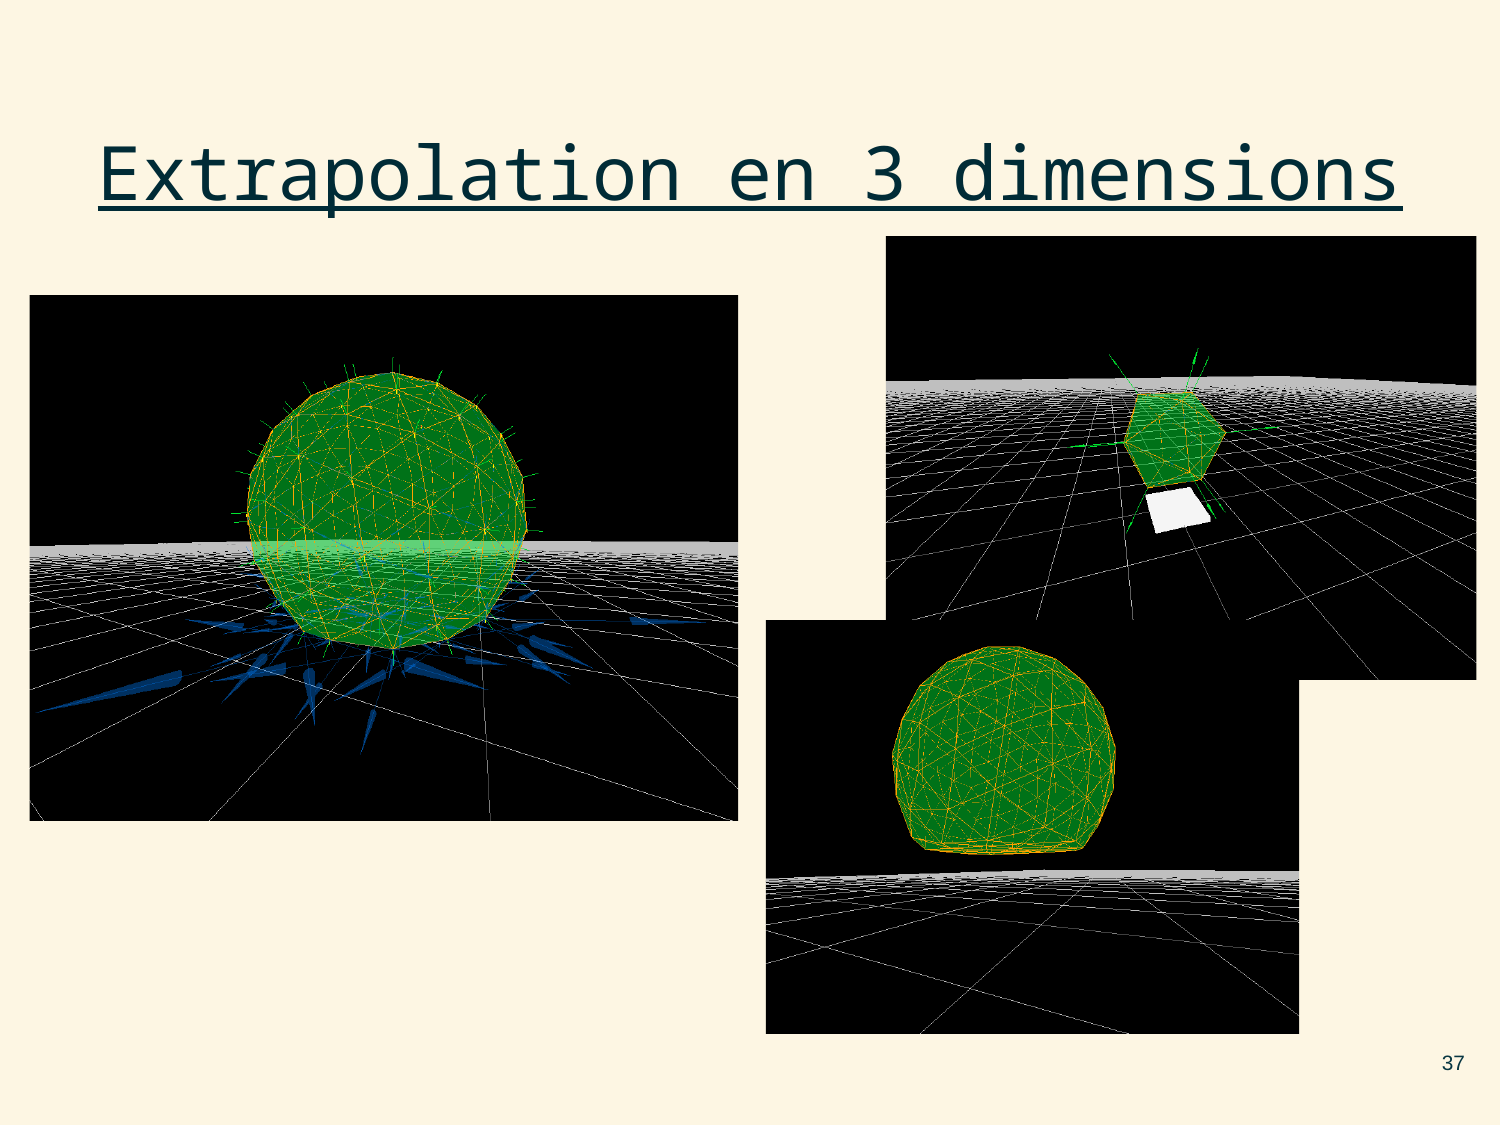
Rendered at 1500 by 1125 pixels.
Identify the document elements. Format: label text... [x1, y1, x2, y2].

slide_number <numéro> [1389, 1019, 1480, 1106]
title Extrapolation en 3 dimensions [51, 79, 1449, 264]
picture [29, 295, 739, 821]
picture [765, 236, 1477, 1034]
